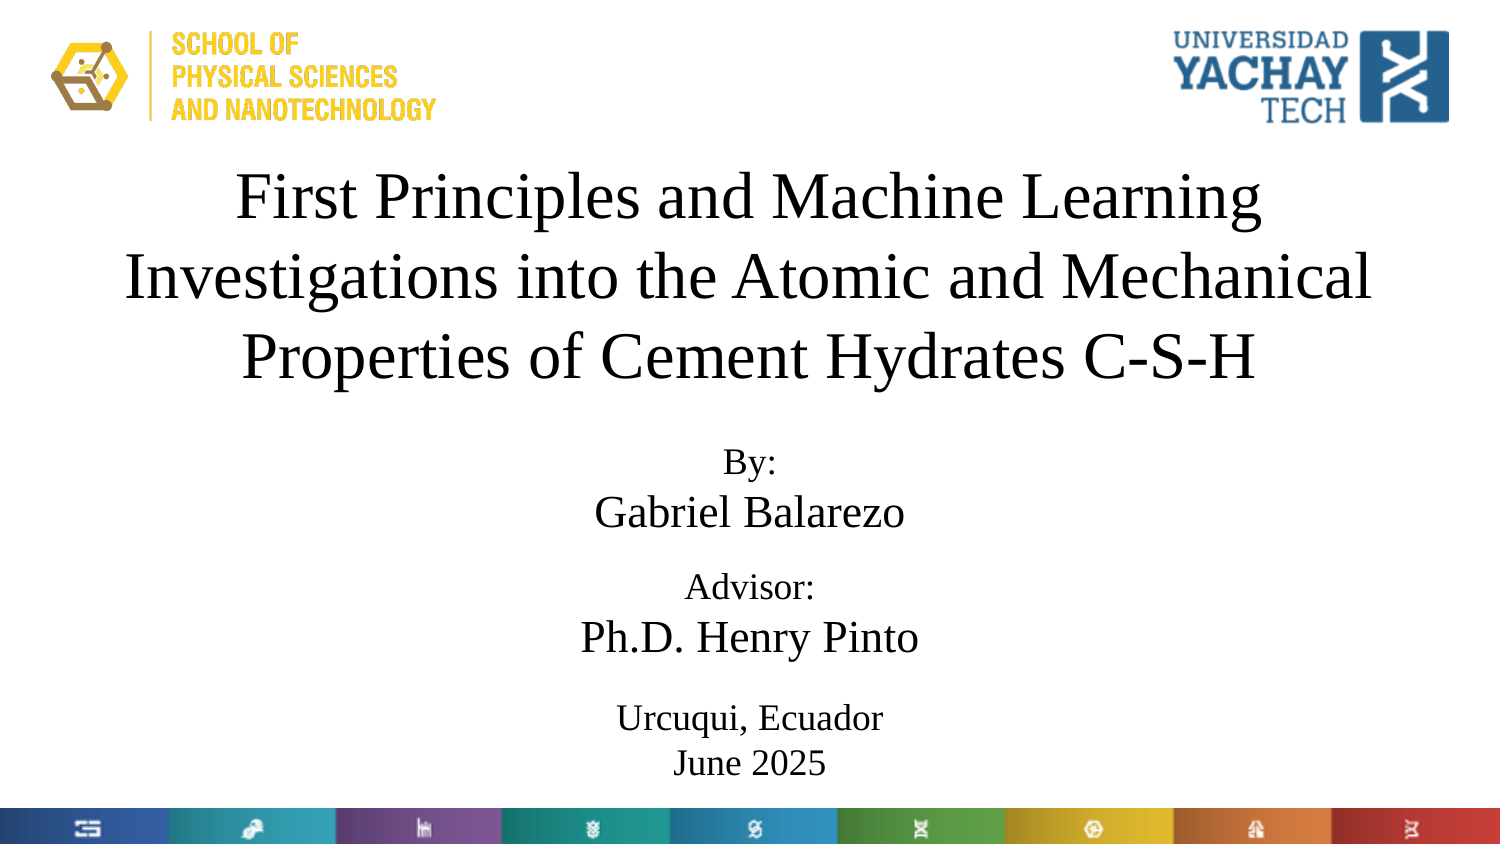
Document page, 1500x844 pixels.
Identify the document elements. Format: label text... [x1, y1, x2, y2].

picture [1170, 27, 1449, 125]
picture [0, 808, 1500, 844]
text_box Urcuqui, Ecuador June 2025 [503, 678, 996, 799]
text_box By: Gabriel Balarezo [403, 421, 1097, 547]
title First Principles and Machine Learning Investigations into the Atomic and Mechanical Properties of Cement Hydrates C-S-H [51, 70, 1449, 408]
picture [51, 31, 436, 121]
text_box Advisor: Ph.D. Henry Pinto [403, 547, 1097, 678]
